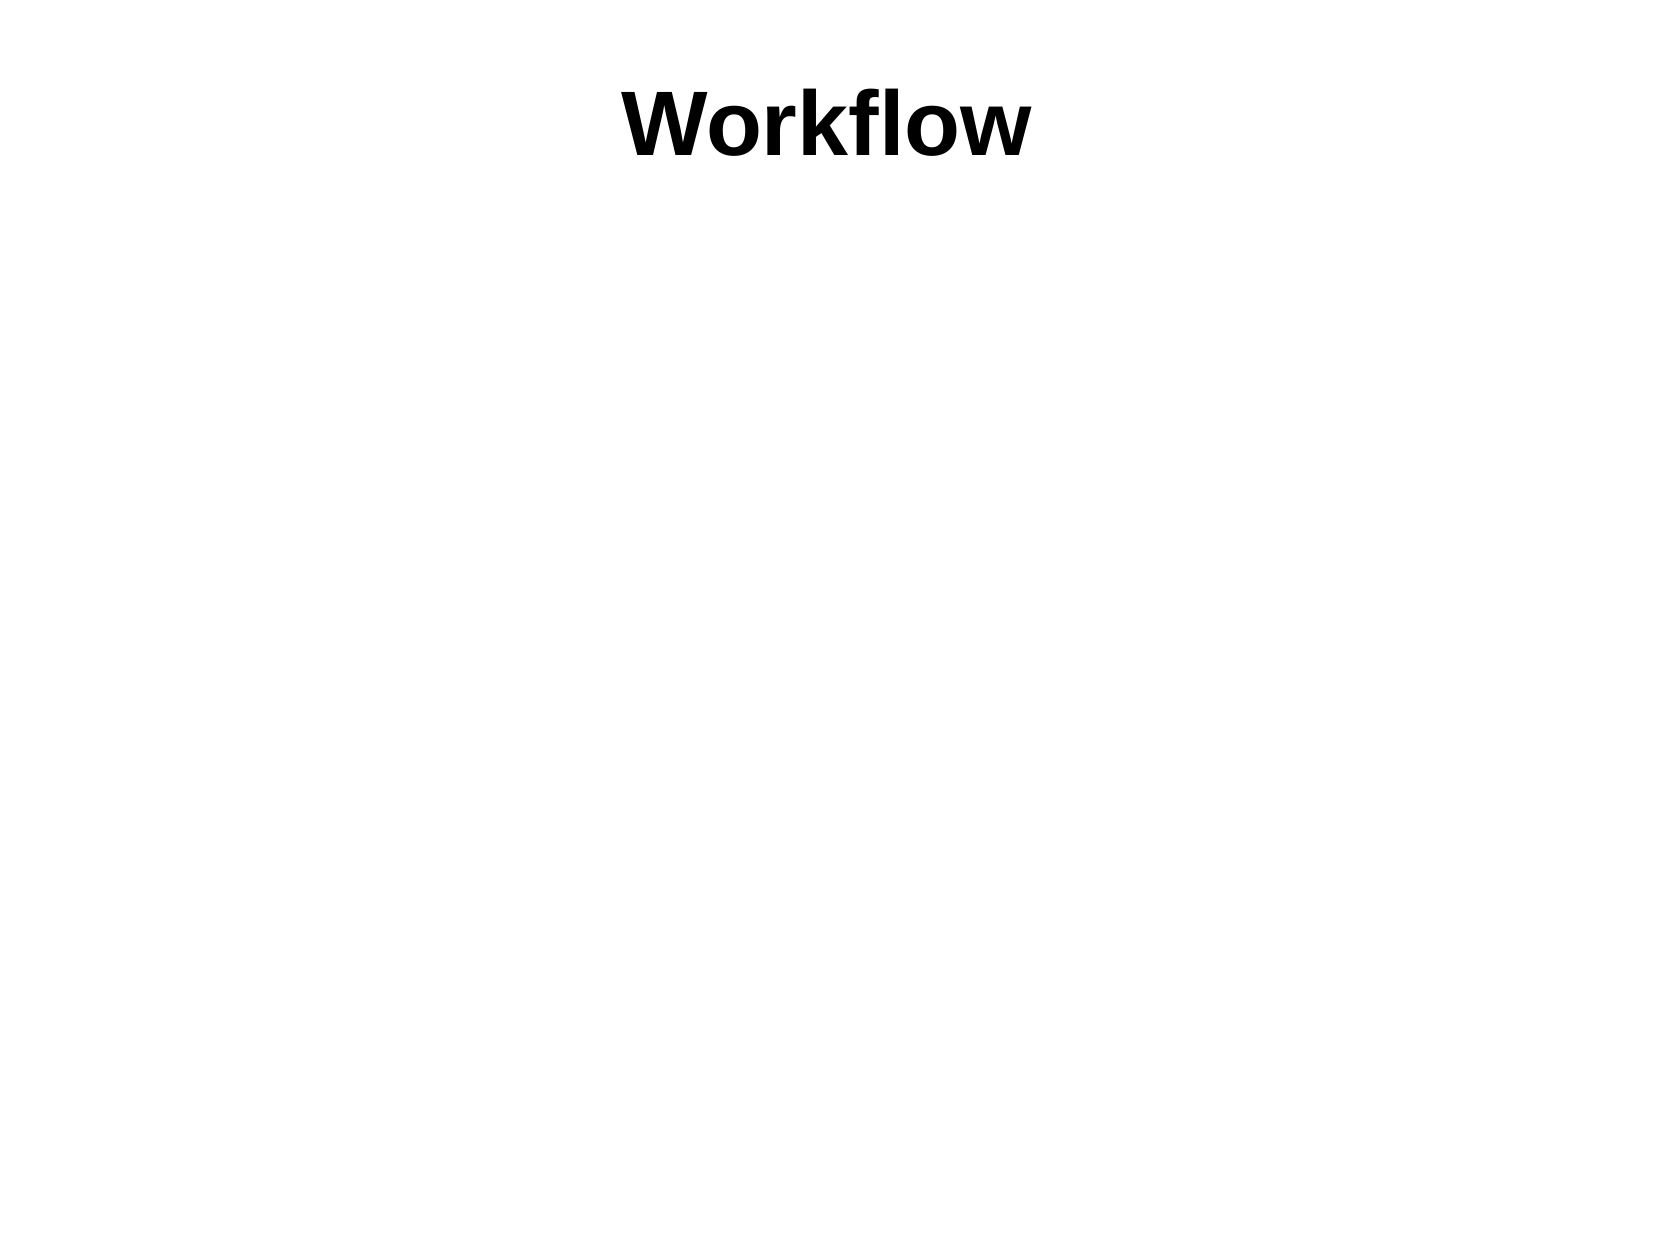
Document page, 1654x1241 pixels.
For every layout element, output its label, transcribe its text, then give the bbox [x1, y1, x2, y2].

subtitle Workflow [82, 59, 1571, 189]
